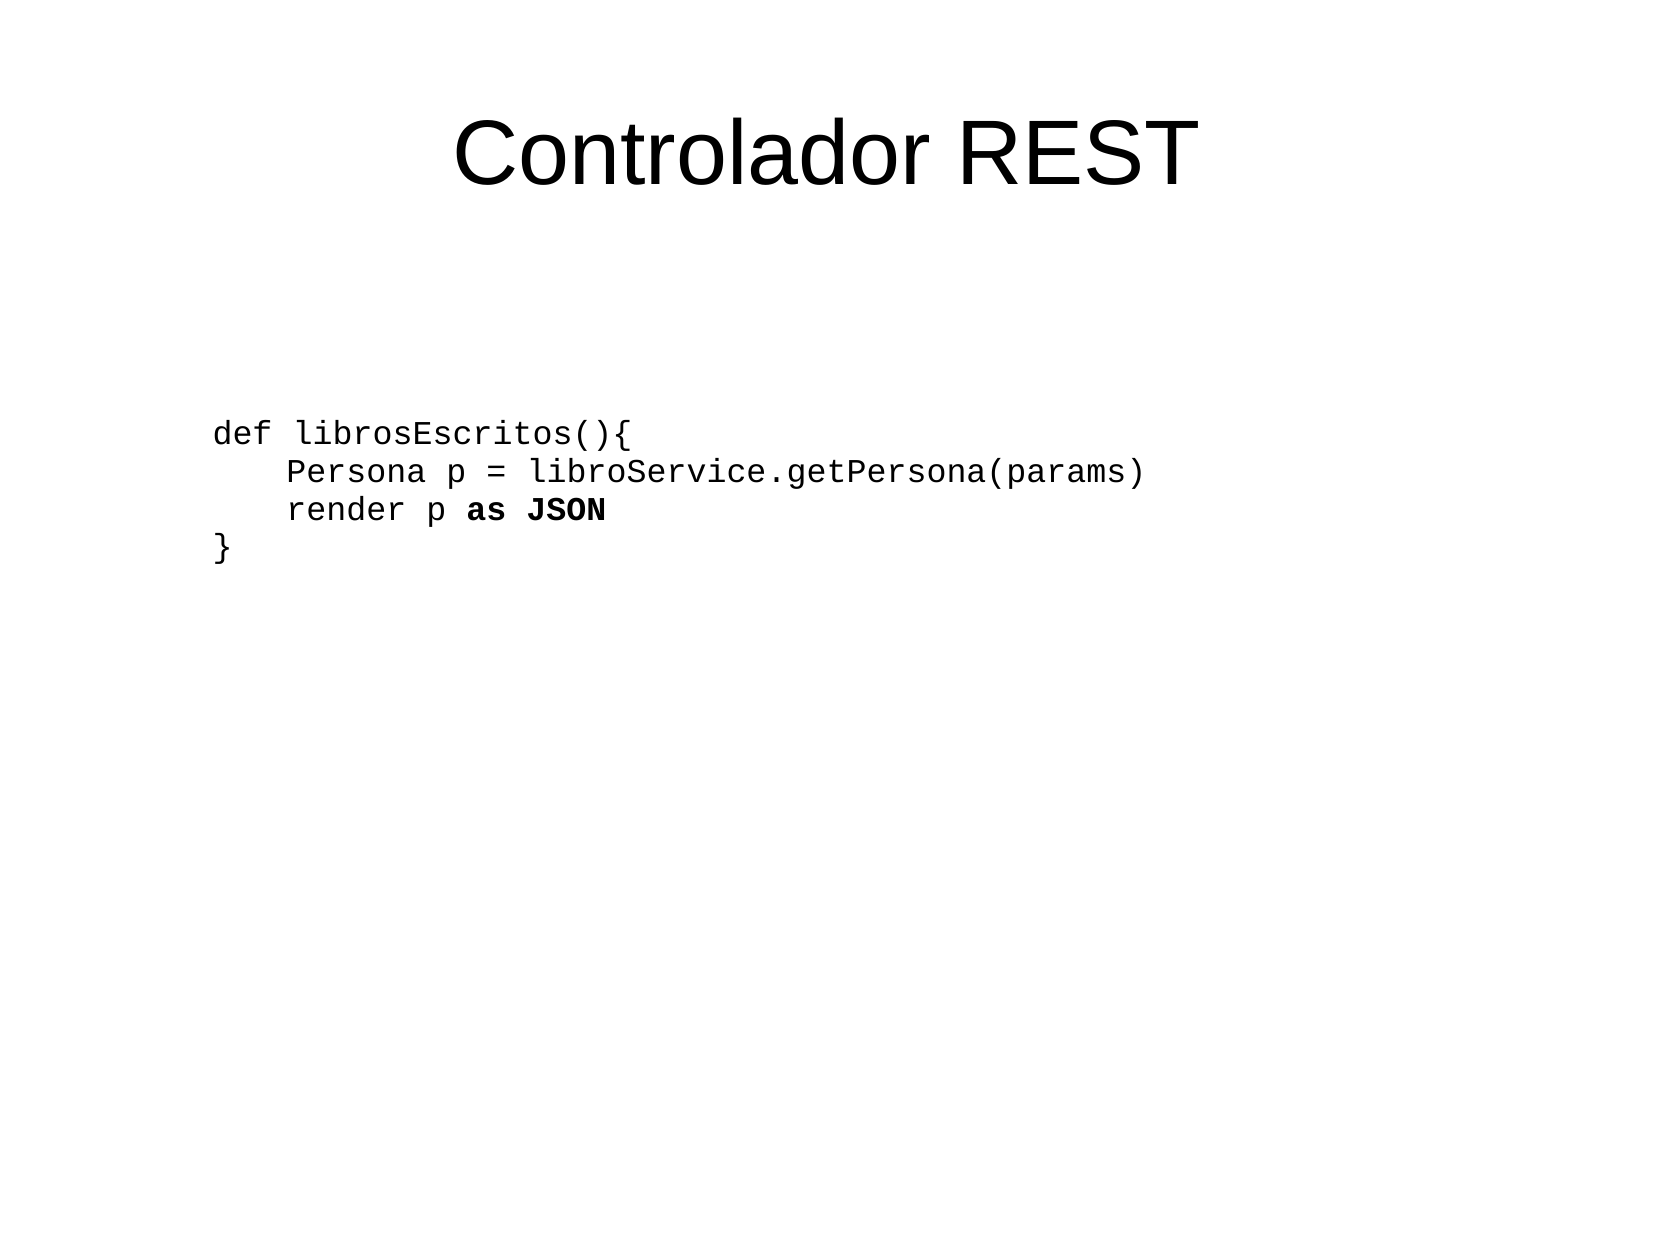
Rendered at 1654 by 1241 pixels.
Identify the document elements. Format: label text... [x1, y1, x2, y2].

subtitle def librosEscritos(){ Persona p = libroService.getPersona(params) render p as JSON } [212, 379, 1654, 1099]
title Controlador REST [82, 49, 1571, 257]
